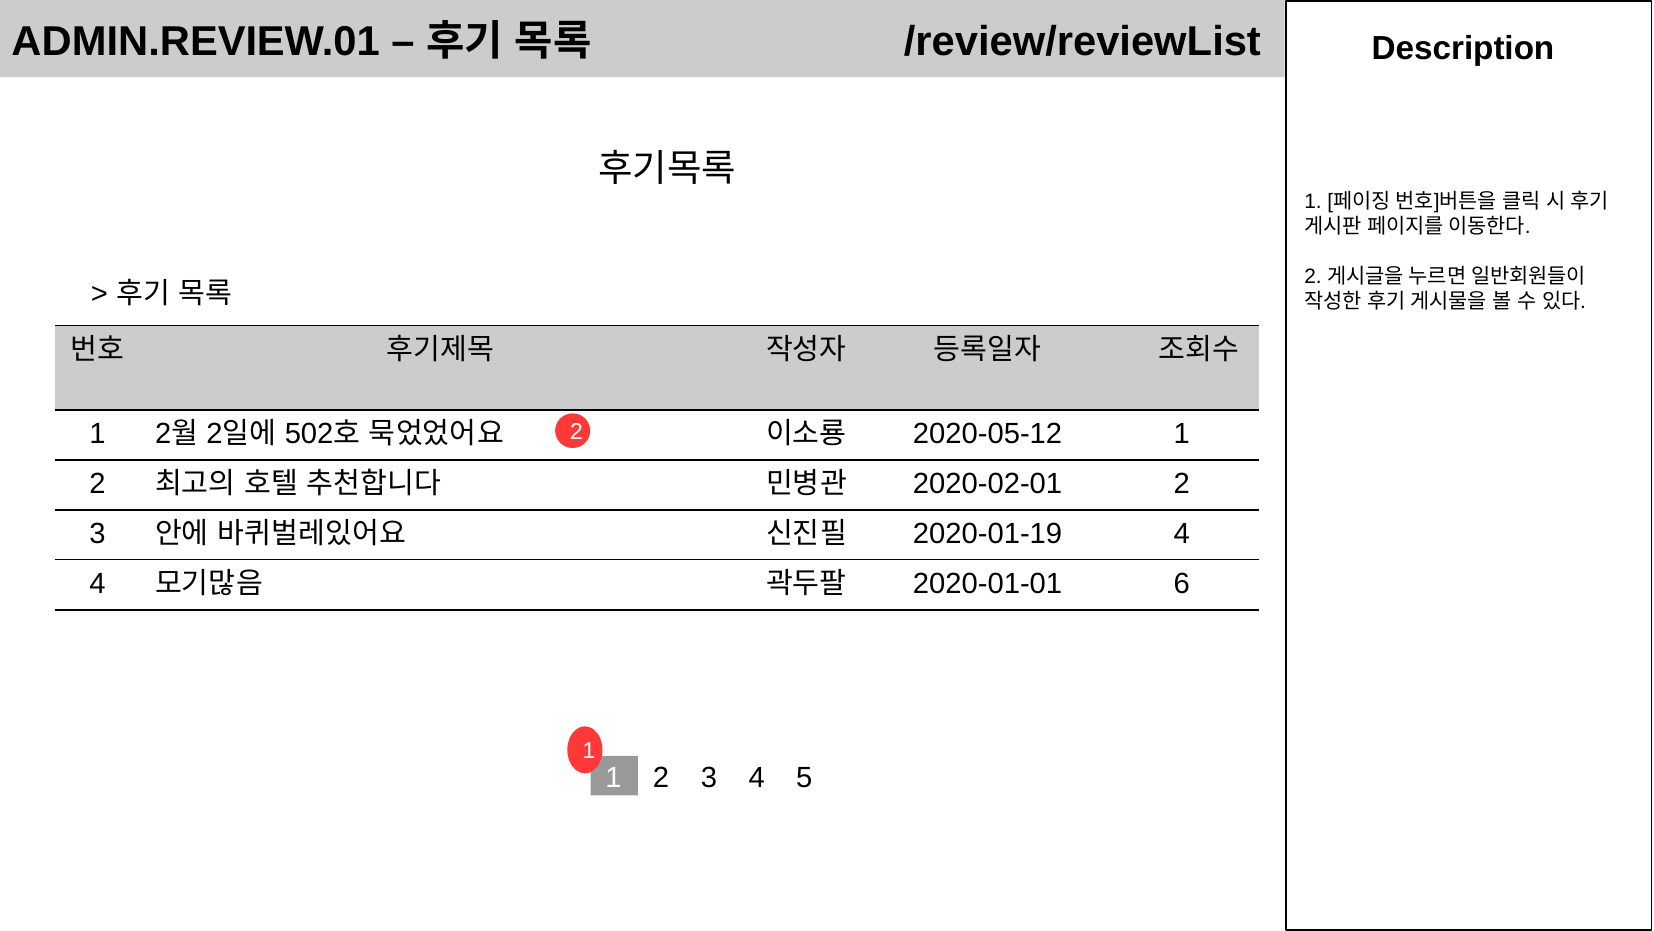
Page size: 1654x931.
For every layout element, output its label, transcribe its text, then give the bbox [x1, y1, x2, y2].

table_header 조회수 [1104, 326, 1259, 409]
table_header 작성자 [742, 326, 871, 409]
text_box 2 [555, 413, 591, 449]
table_cell 모기많음 [140, 560, 742, 609]
table_cell 1 [55, 411, 140, 459]
table_cell 4 [1104, 511, 1259, 559]
table_cell 3 [55, 511, 140, 559]
table_cell 최고의 호텔 추천합니다 [140, 461, 742, 509]
text_box 1 [567, 726, 603, 774]
table_cell 신진필 [742, 511, 871, 559]
text_box [1285, 1, 1652, 931]
text_box 1. [페이징 번호]버튼을 클릭 시 후기 게시판 페이지를 이동한다. 2. 게시글을 누르면 일반회원들이 작성한 후기 게시물을 볼 수 있다. [1289, 0, 1652, 674]
table_cell 2 [55, 461, 140, 509]
table_header 등록일자 [871, 326, 1104, 409]
table_cell 2월 2일에 502호 묵었었어요 [140, 411, 742, 459]
text_box Description [1291, 18, 1635, 77]
text_box ADMIN.REVIEW.01 – 후기 목록 /review/reviewList [0, 0, 1285, 78]
table_cell 4 [55, 560, 140, 609]
text_box 5 [781, 755, 829, 796]
table_cell 6 [1104, 560, 1259, 609]
table_cell 안에 바퀴벌레있어요 [140, 511, 742, 559]
table_header 후기제목 [140, 326, 742, 409]
table_cell 이소룡 [742, 411, 871, 459]
text_box 3 [686, 755, 733, 796]
text_box 후기목록 [543, 136, 791, 195]
table_header 번호 [55, 326, 140, 409]
table_cell 2020-01-01 [871, 560, 1104, 609]
table_cell 민병관 [742, 461, 871, 509]
table_cell 1 [1104, 411, 1259, 459]
table_cell 2020-01-19 [871, 511, 1104, 559]
table_cell 2020-05-12 [871, 411, 1104, 459]
text_box 2 [638, 755, 686, 796]
table_cell 2020-02-01 [871, 461, 1104, 509]
text_box > 후기 목록 [75, 259, 295, 317]
text_box 4 [733, 755, 781, 796]
text_box 1 [590, 755, 638, 796]
table_cell 곽두팔 [742, 560, 871, 609]
table_cell 2 [1104, 461, 1259, 509]
